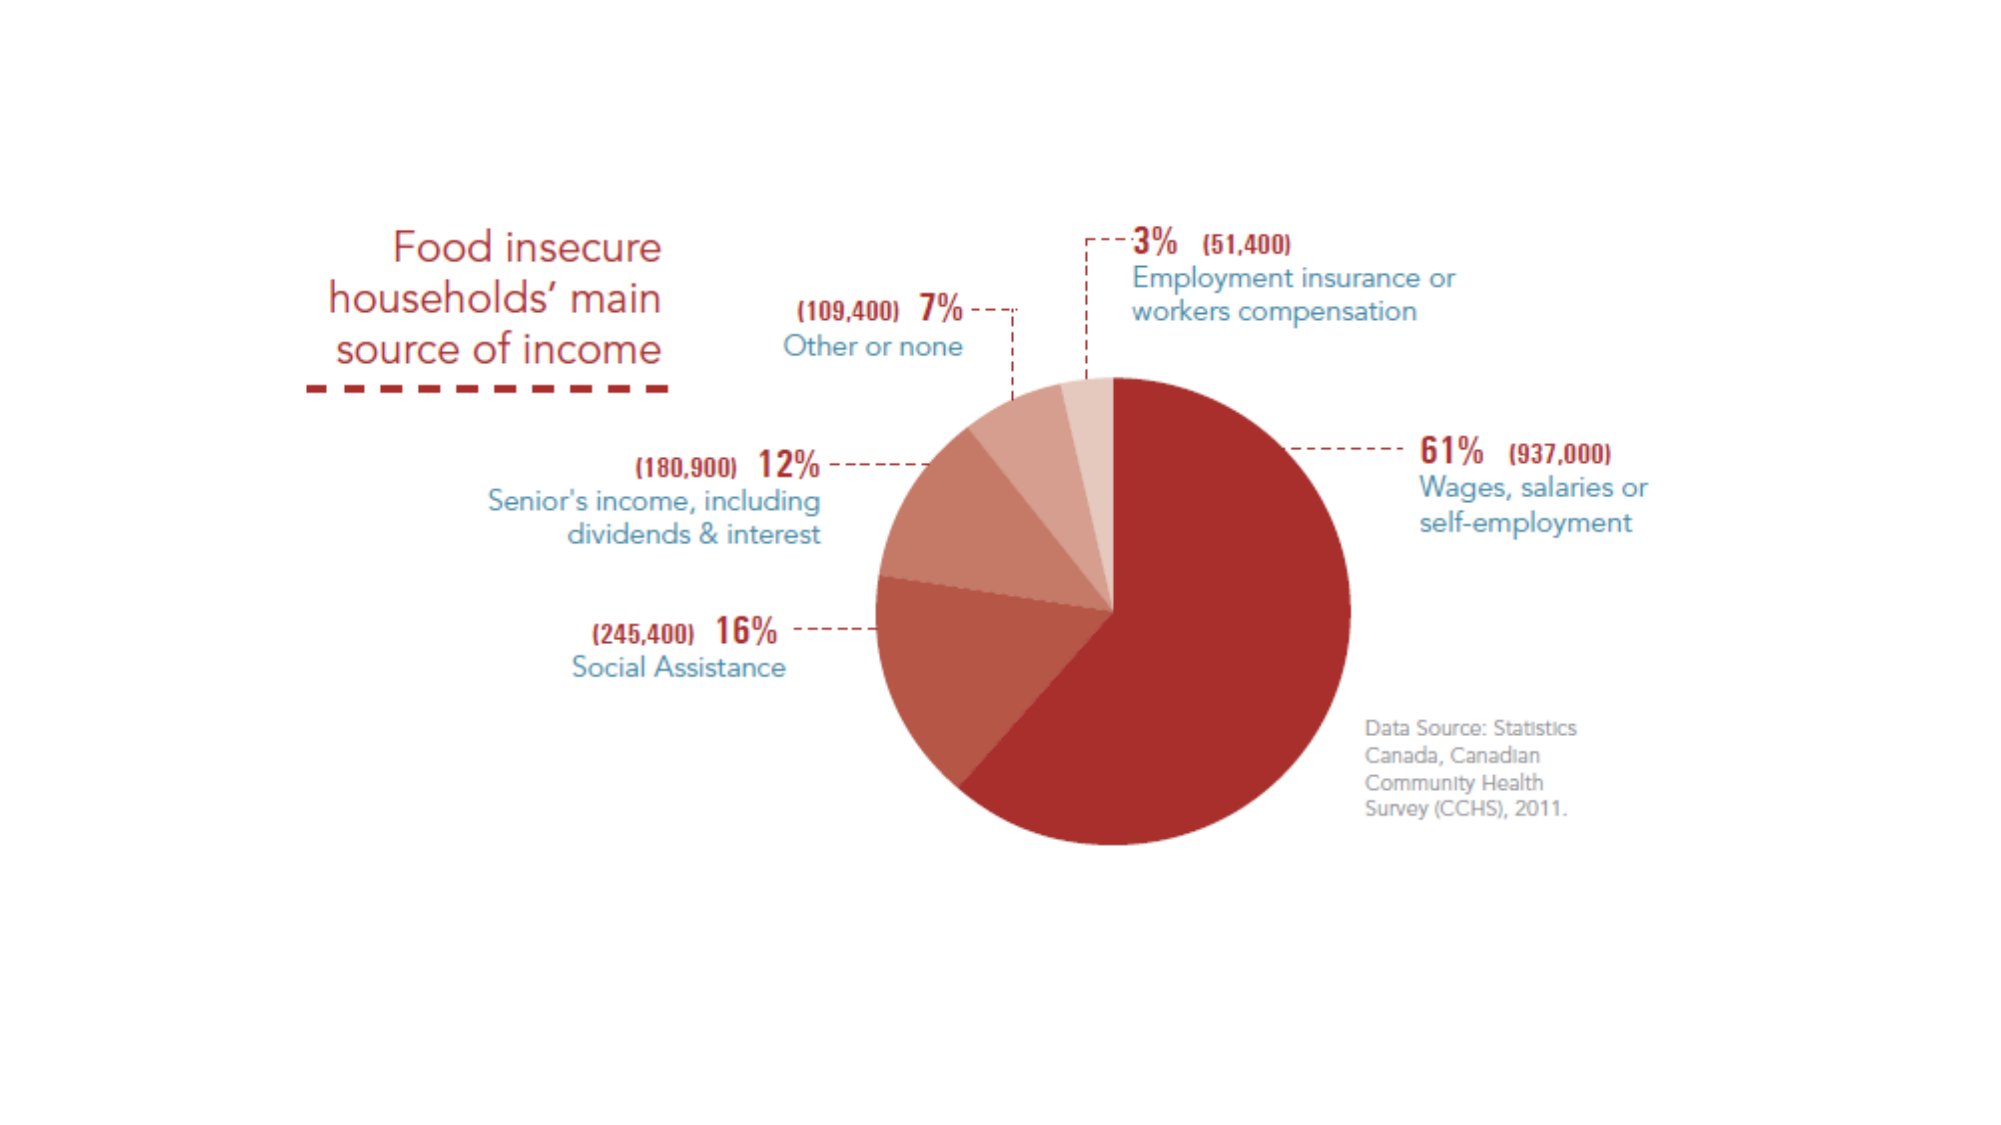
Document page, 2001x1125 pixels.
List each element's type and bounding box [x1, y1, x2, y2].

picture [287, 174, 1733, 875]
